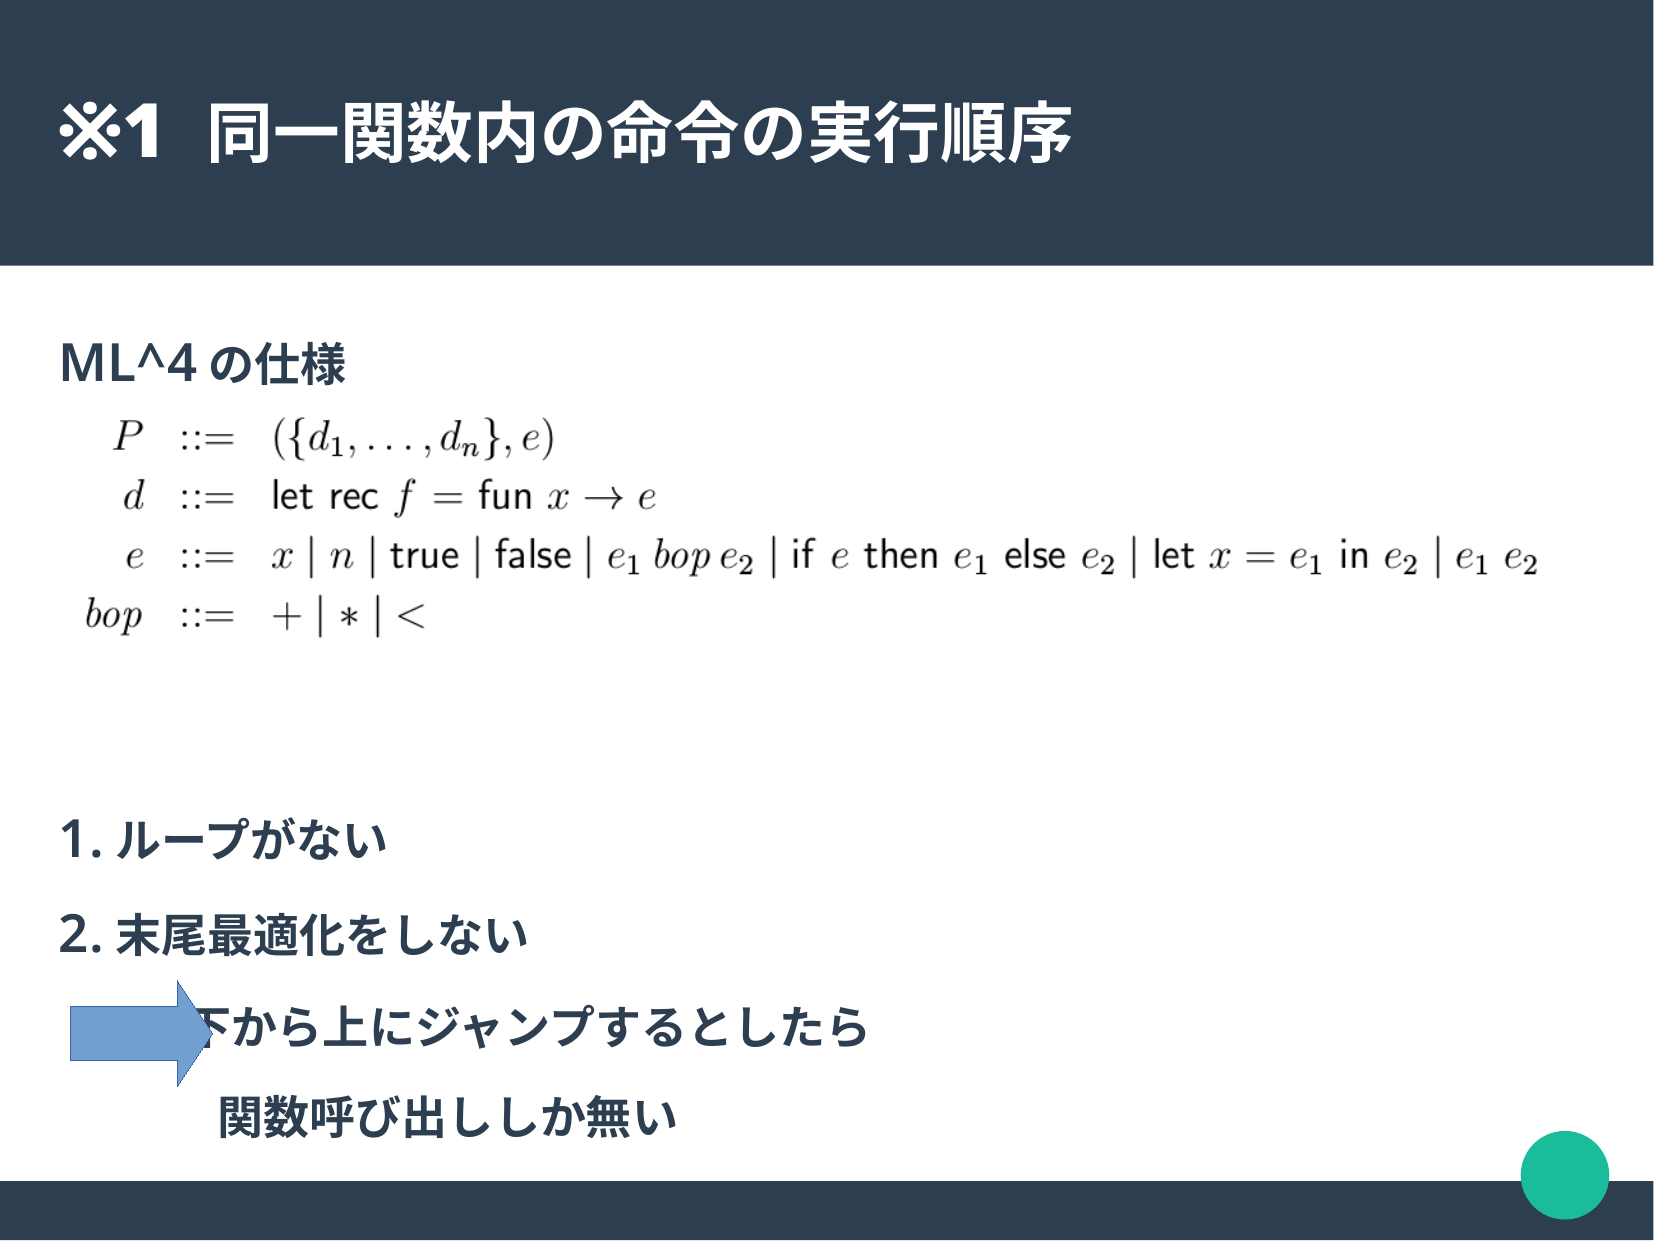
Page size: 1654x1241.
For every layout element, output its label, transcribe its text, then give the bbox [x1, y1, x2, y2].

picture [59, 401, 1565, 645]
title ※1 同一関数内の命令の実行順序 [59, 49, 1595, 207]
list ML^4の仕様 1.ループがない 2.末尾最適化をしない 下から上にジャンプするとしたら 関数呼び出ししか無い [59, 324, 1595, 1152]
text_box [70, 980, 213, 1087]
